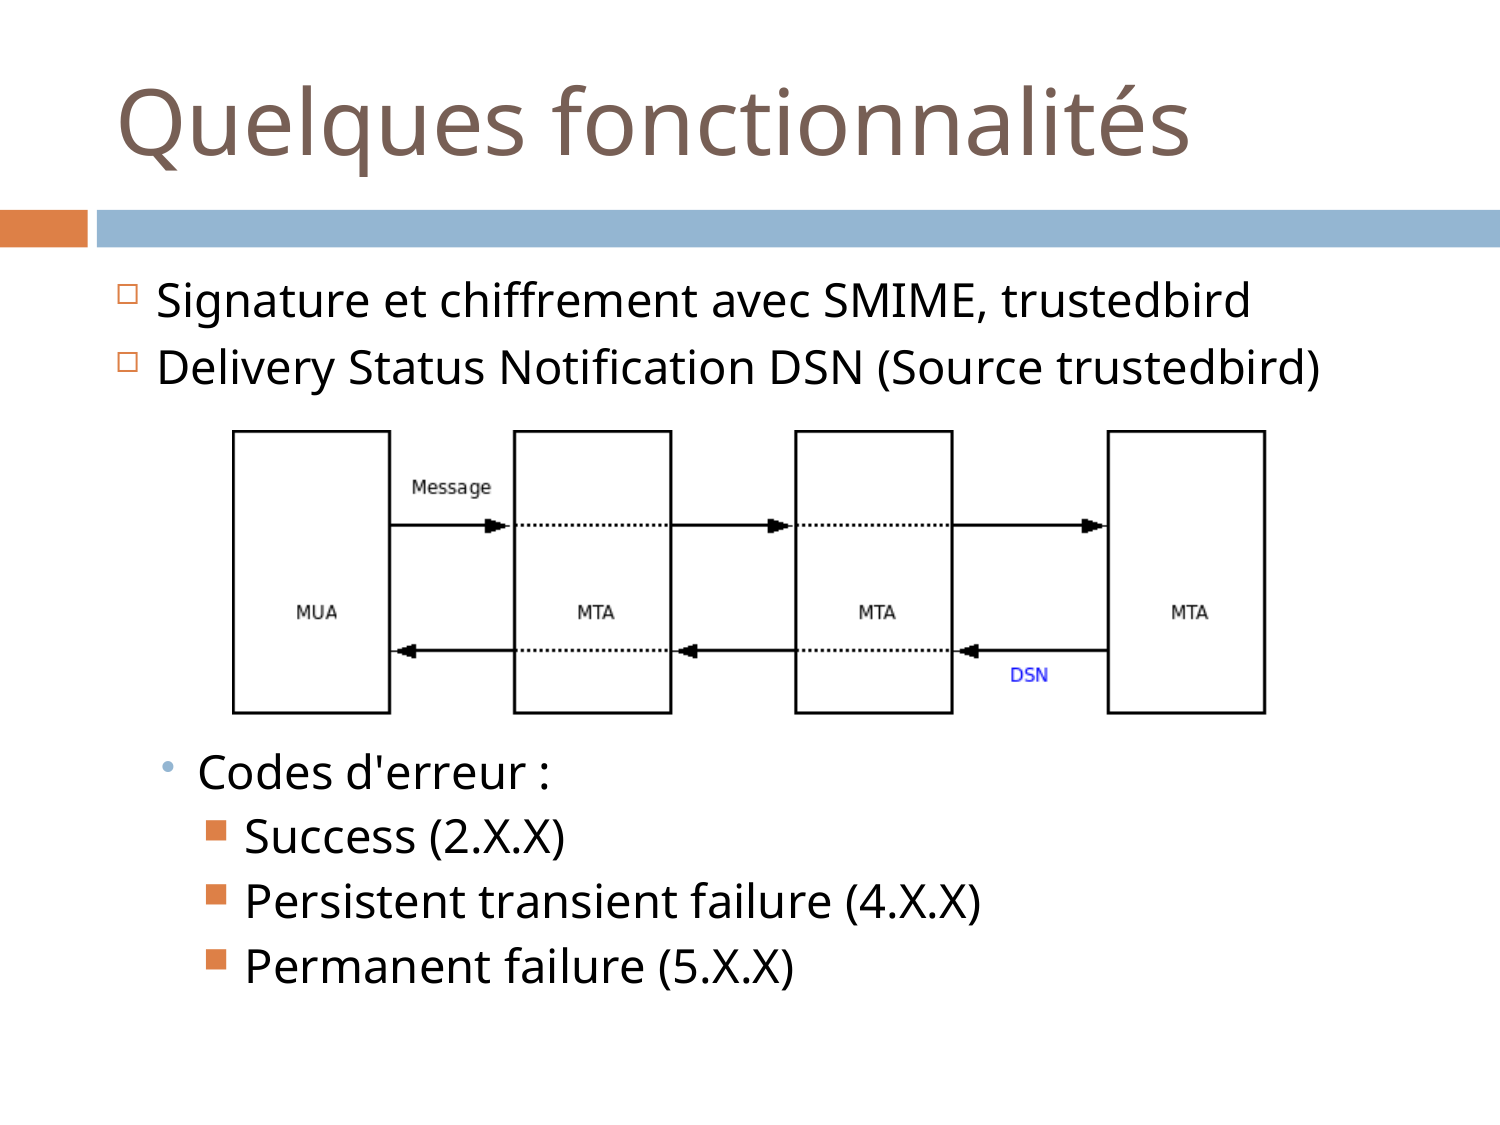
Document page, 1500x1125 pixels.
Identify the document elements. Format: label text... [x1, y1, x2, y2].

picture [232, 430, 1268, 719]
list Signature et chiffrement avec SMIME, trustedbird Delivery Status Notification DSN (Source trustedbird) Codes d'erreur : Success (2.X.X) Persistent transient failure (4.X.X) Permanent failure (5.X.X) [100, 262, 1438, 1000]
title Quelques fonctionnalités [100, 37, 1438, 201]
